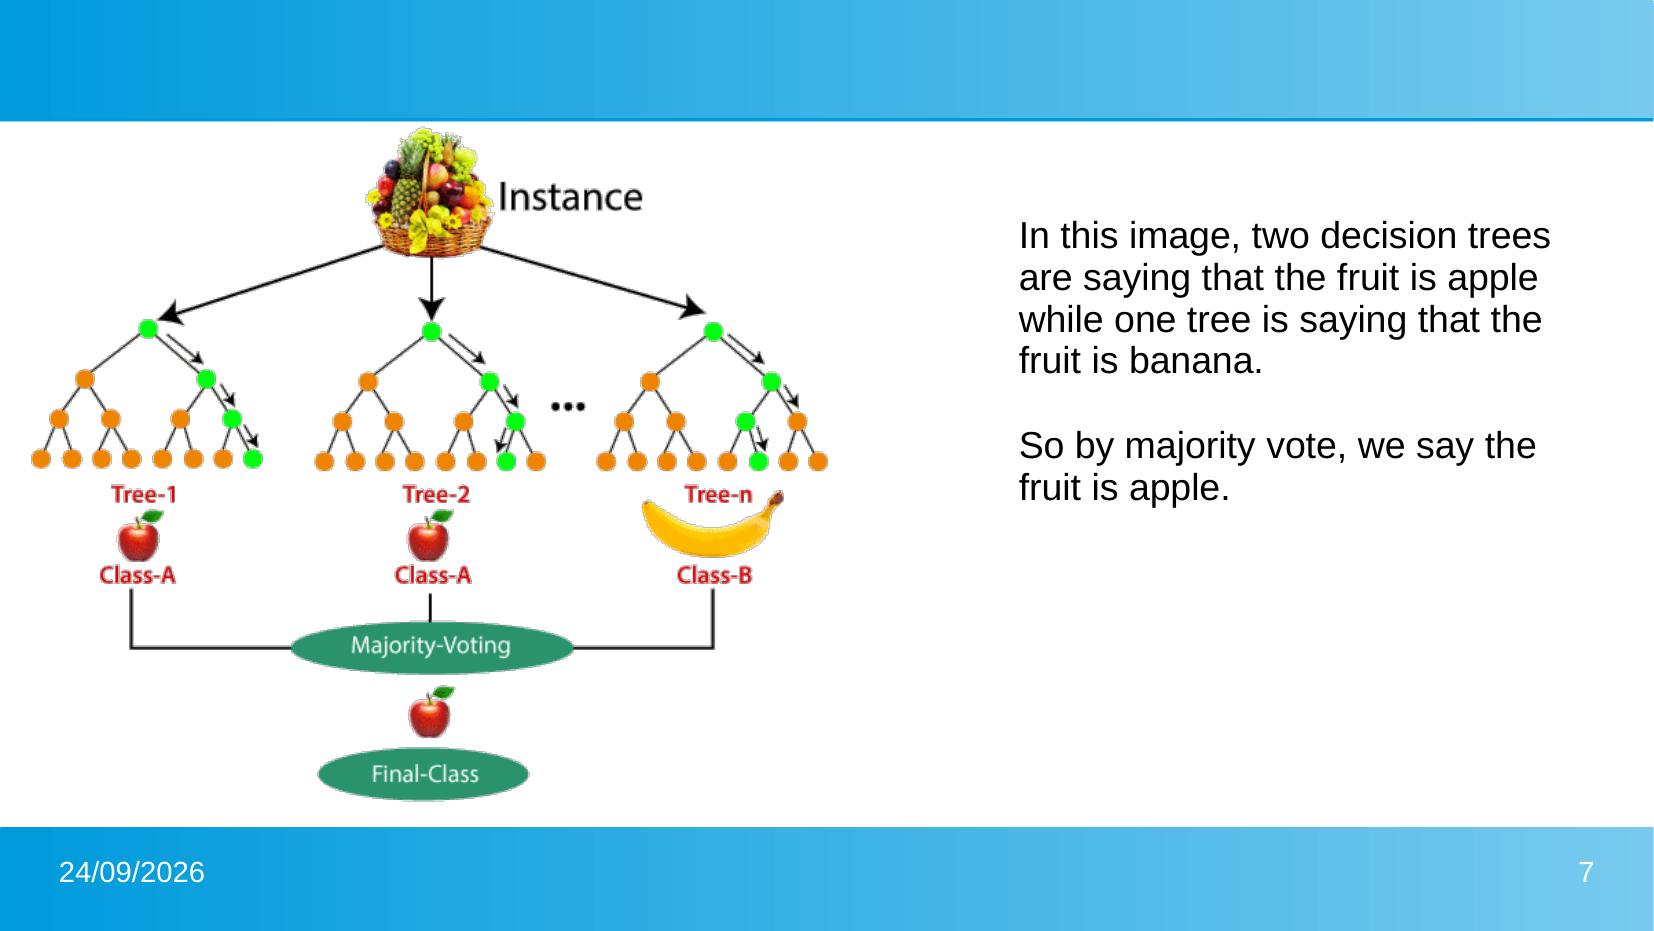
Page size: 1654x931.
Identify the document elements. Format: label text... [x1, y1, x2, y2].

picture [29, 123, 854, 811]
text_box In this image, two decision trees are saying that the fruit is apple while one tree is saying that the fruit is banana. So by majority vote, we say the fruit is apple. [1003, 206, 1595, 516]
